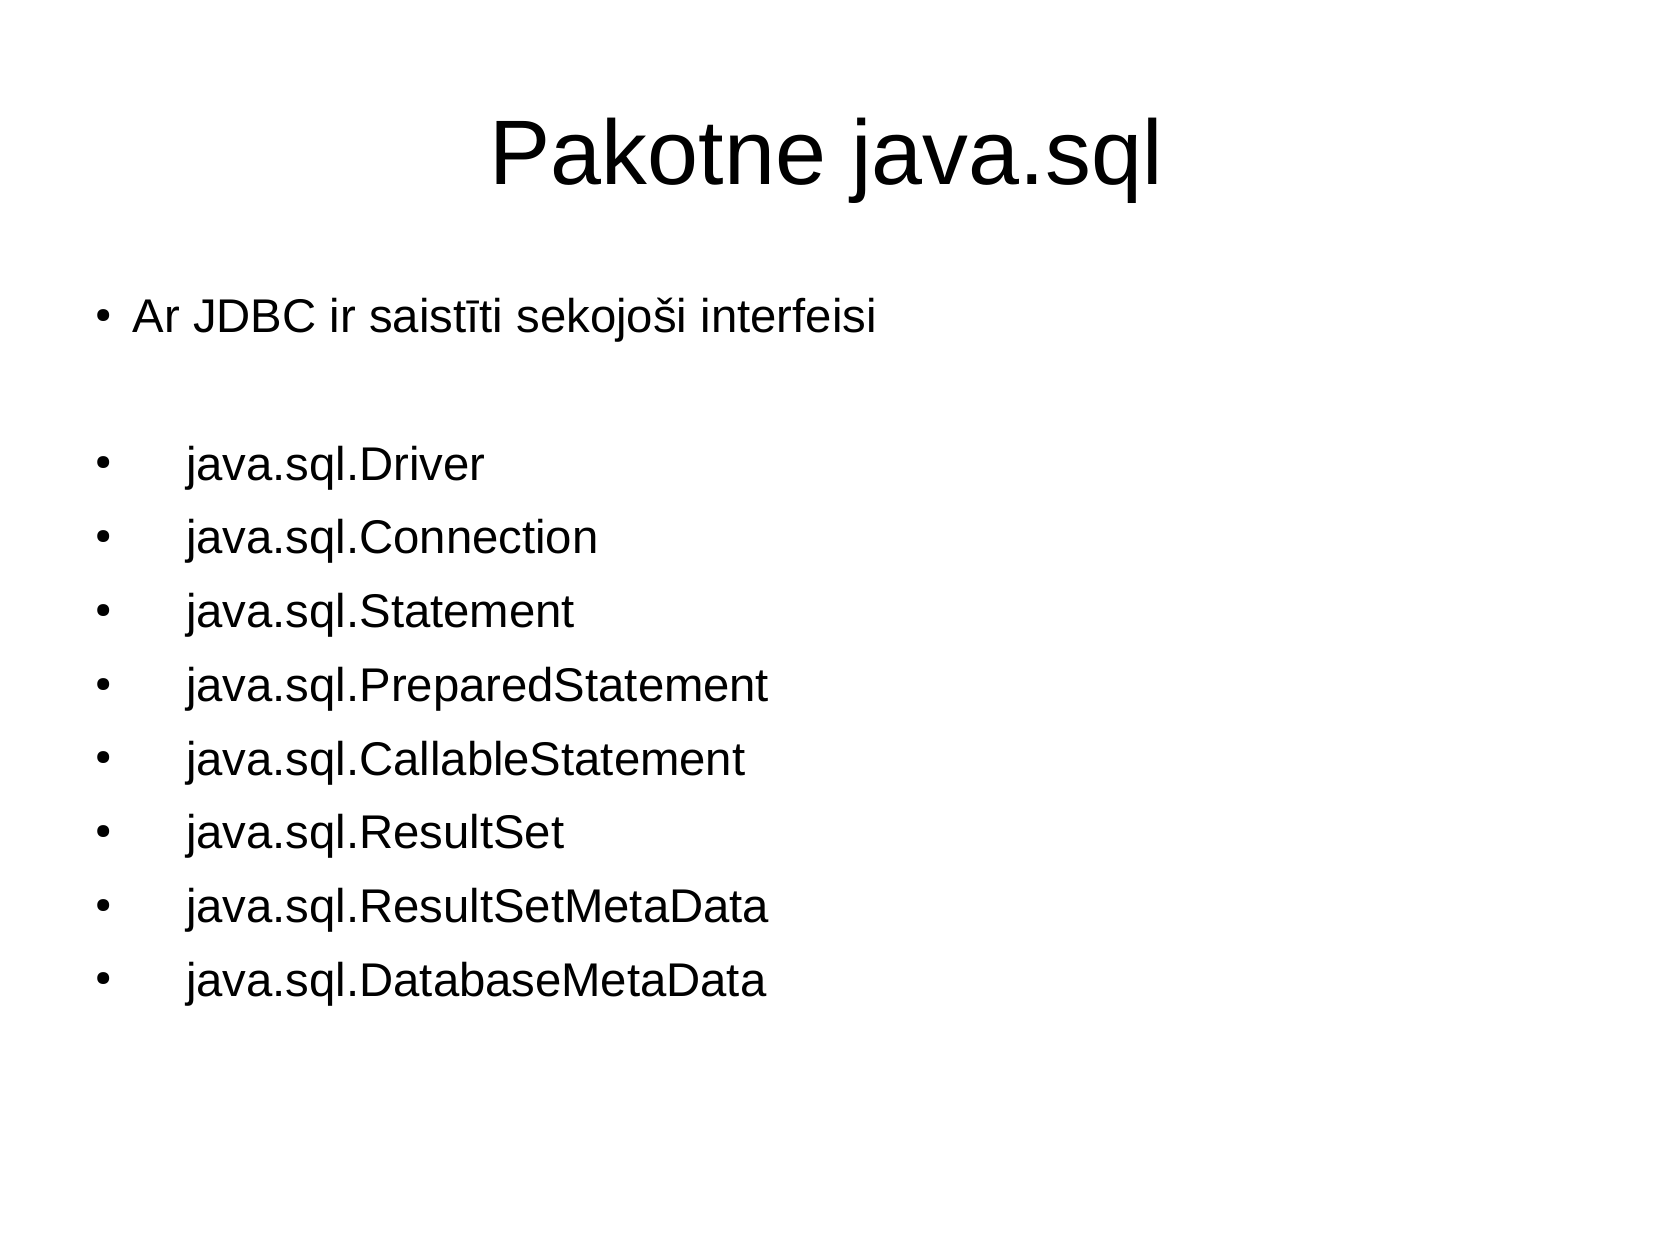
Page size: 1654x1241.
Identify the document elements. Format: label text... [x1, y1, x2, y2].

title Pakotne java.sql [82, 49, 1571, 257]
list Ar JDBC ir saistīti sekojoši interfeisi java.sql.Driver java.sql.Connection java.sql.Statement java.sql.PreparedStatement java.sql.CallableStatement java.sql.ResultSet java.sql.ResultSetMetaData java.sql.DatabaseMetaData [82, 290, 1538, 1010]
